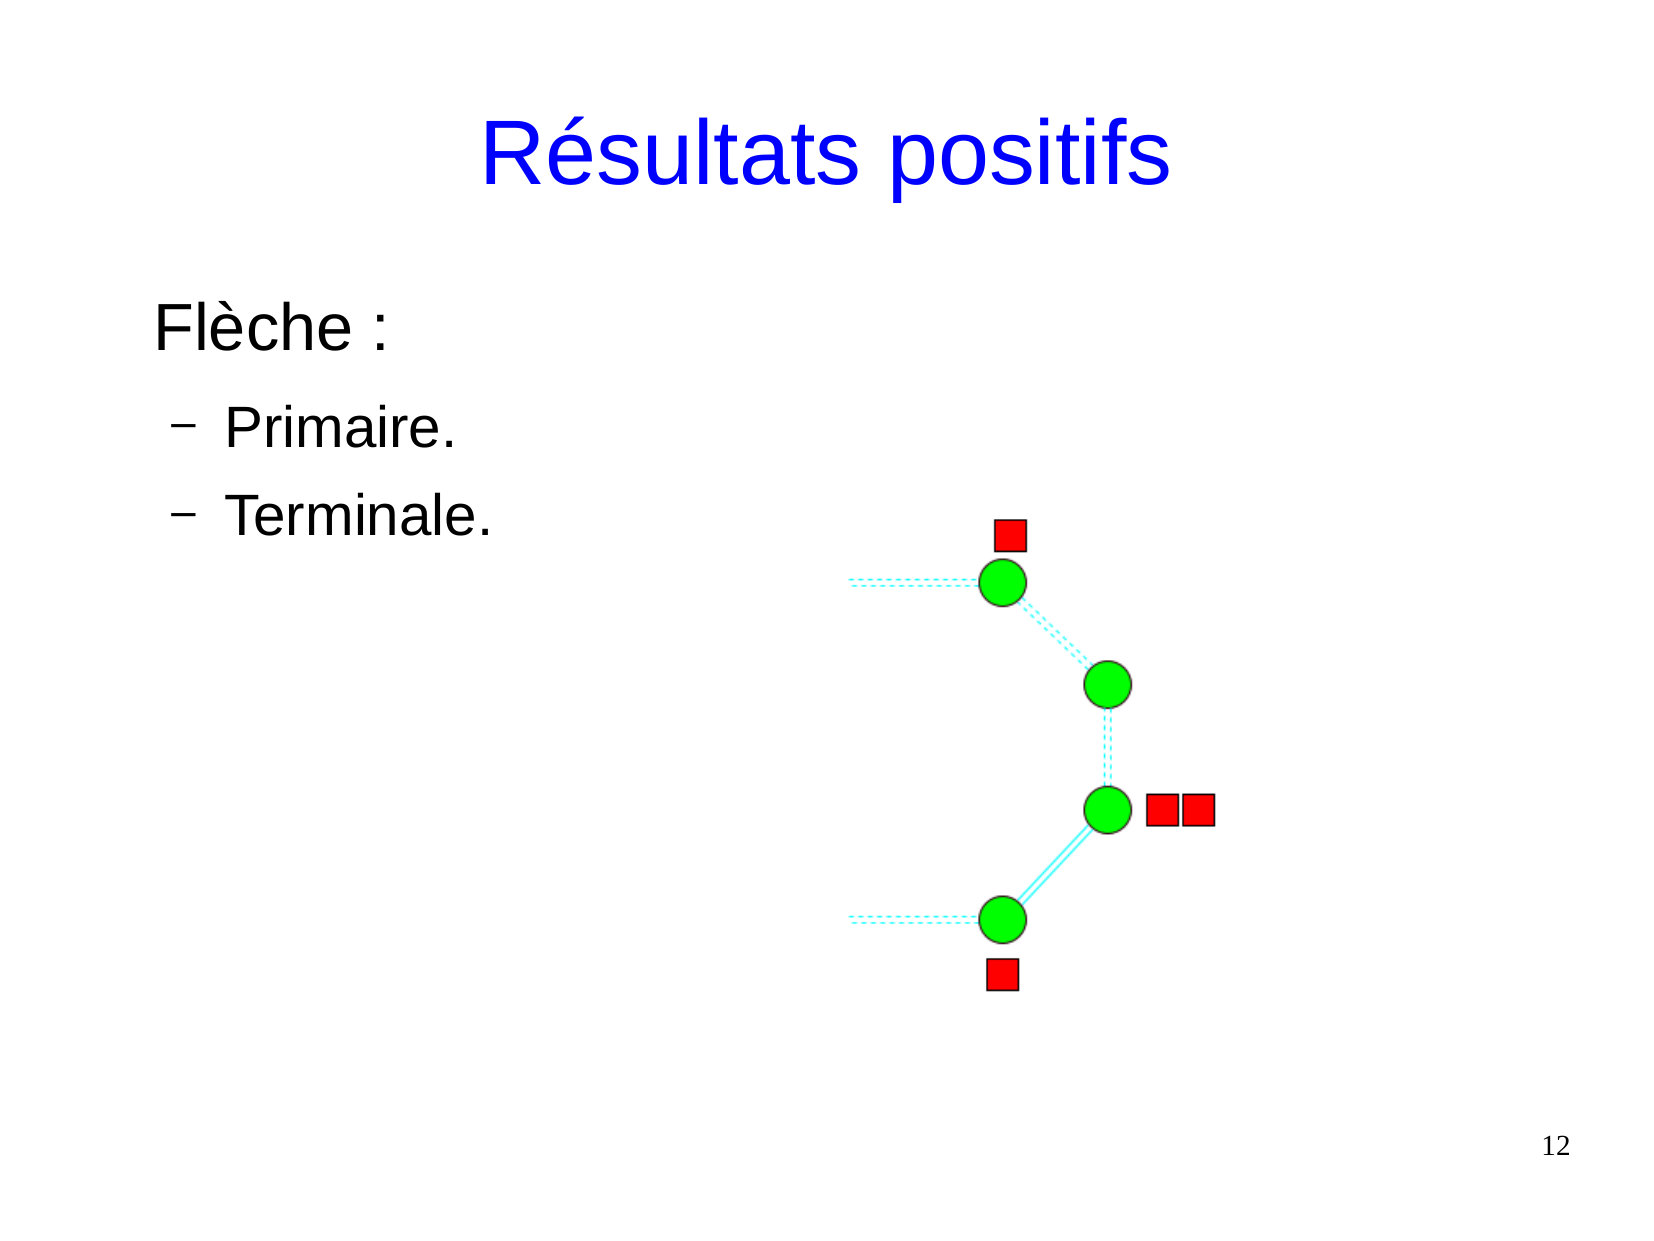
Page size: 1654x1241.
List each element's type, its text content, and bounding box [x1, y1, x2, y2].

list Flèche : Primaire. Terminale. [82, 290, 1538, 1010]
title Résultats positifs [82, 49, 1571, 257]
picture [847, 518, 1217, 993]
